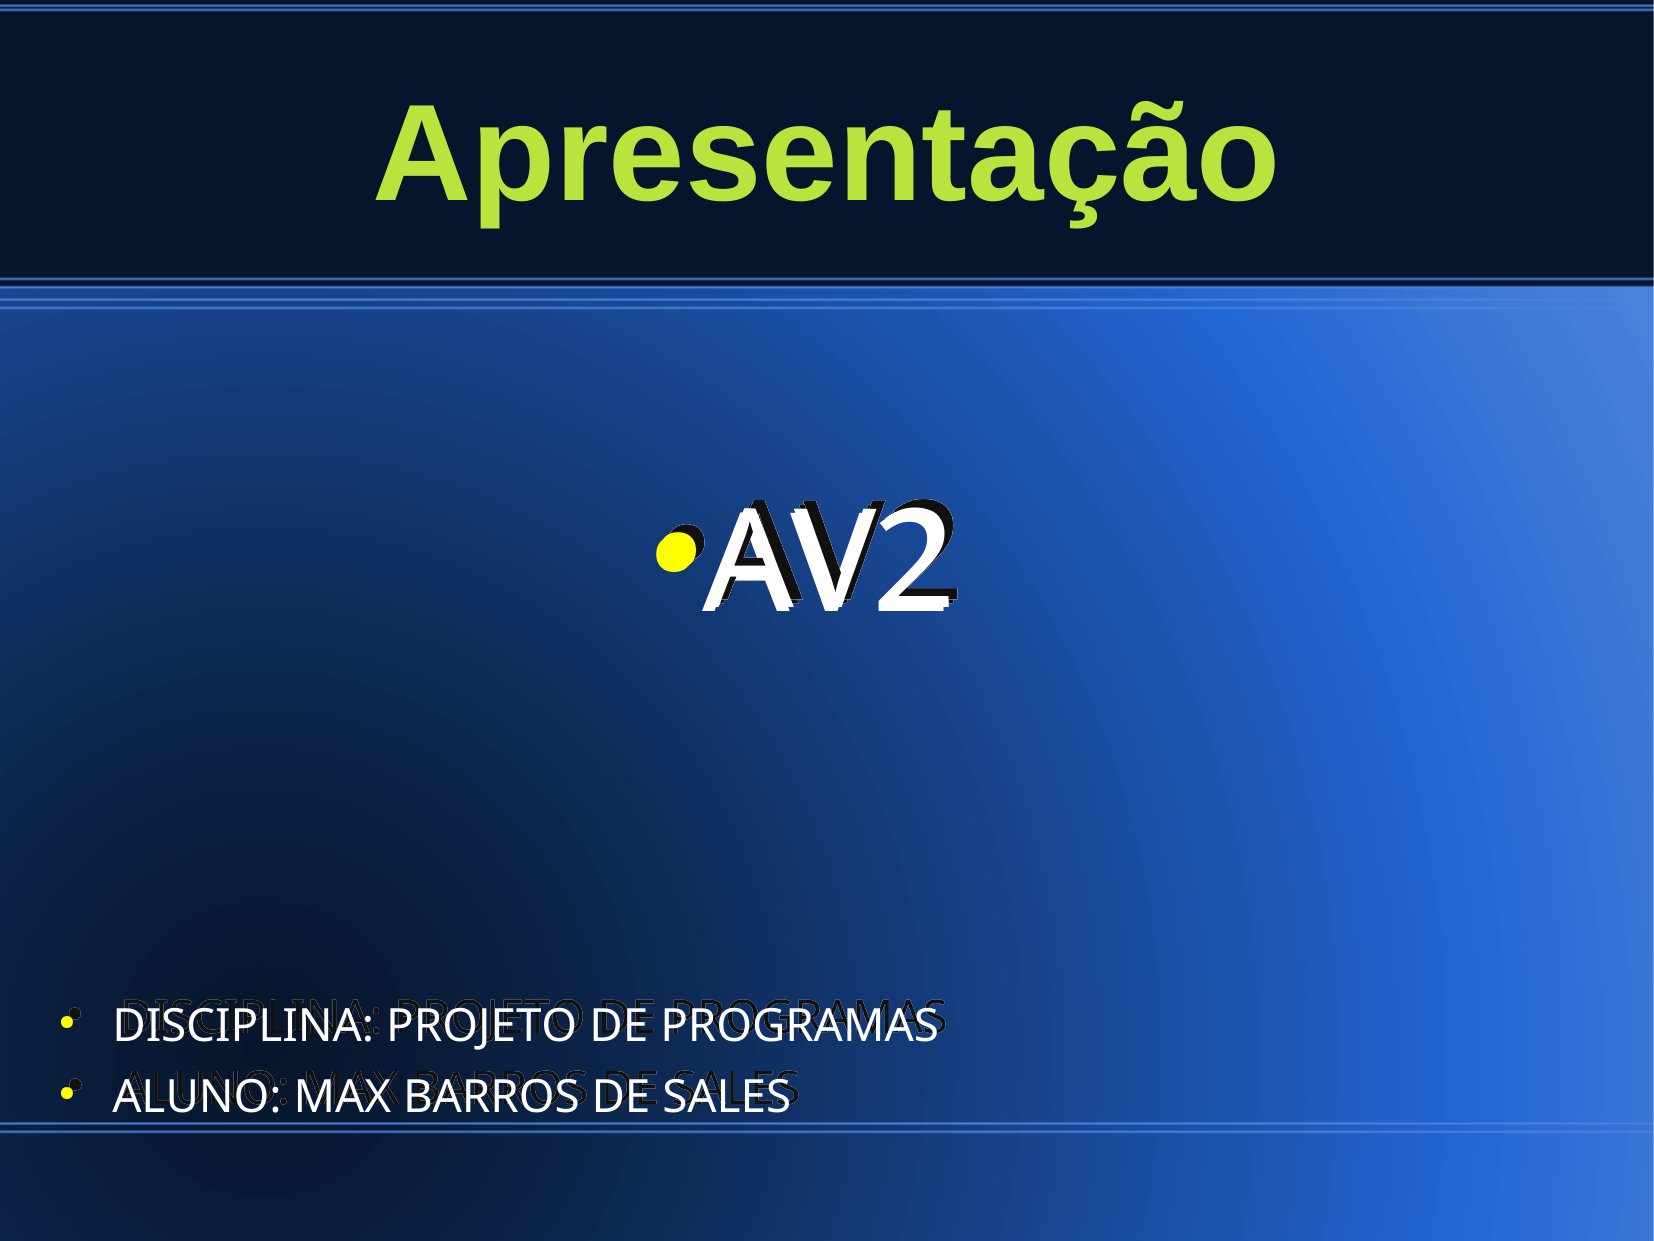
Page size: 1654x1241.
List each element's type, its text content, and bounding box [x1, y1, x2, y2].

picture [0, 0, 1654, 1241]
list ALUNO: MAX BARROS DE SALES [23, 1062, 1329, 1152]
list DISCIPLINA: PROJETO DE PROGRAMAS [23, 992, 975, 1080]
list AV2 [618, 460, 1009, 646]
title Apresentação [82, 56, 1571, 250]
list AV2 [614, 464, 1004, 650]
